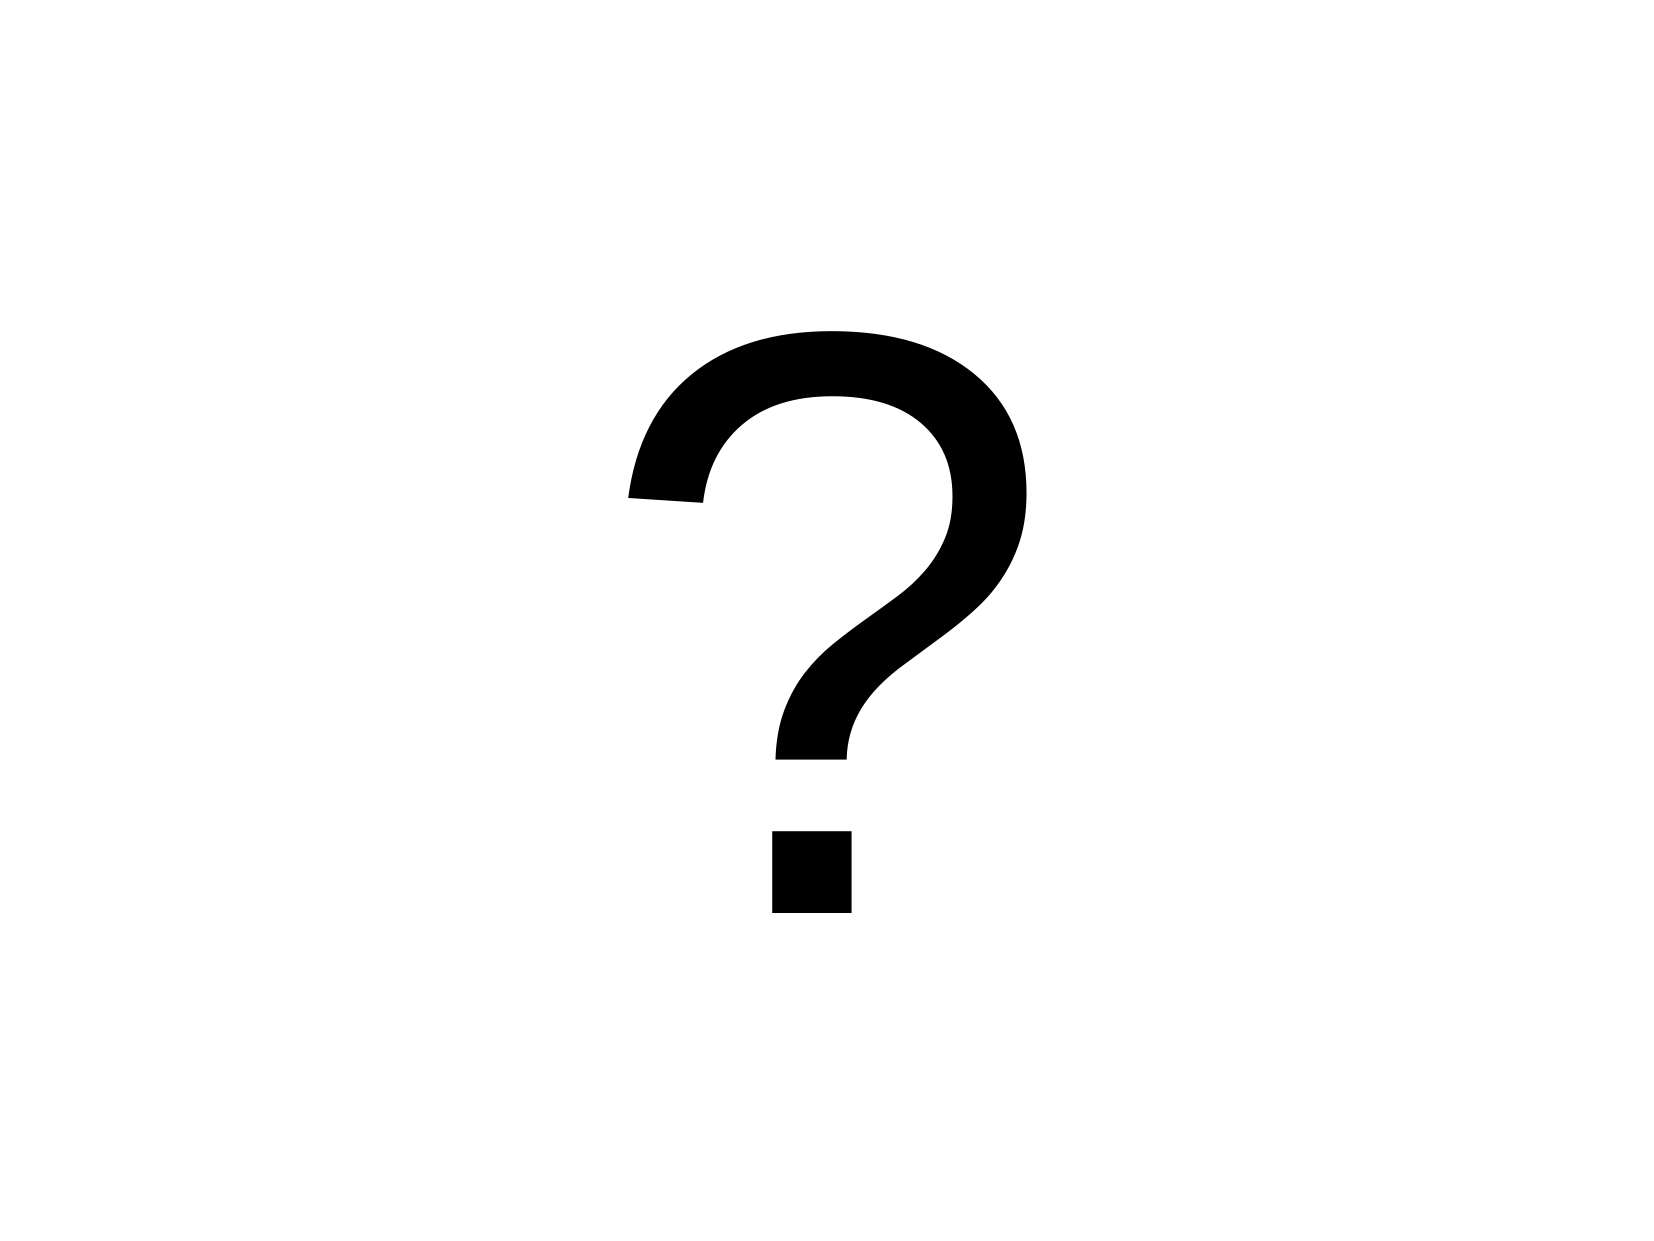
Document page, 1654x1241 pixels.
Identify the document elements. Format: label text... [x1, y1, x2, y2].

subtitle ? [82, 49, 1571, 1201]
